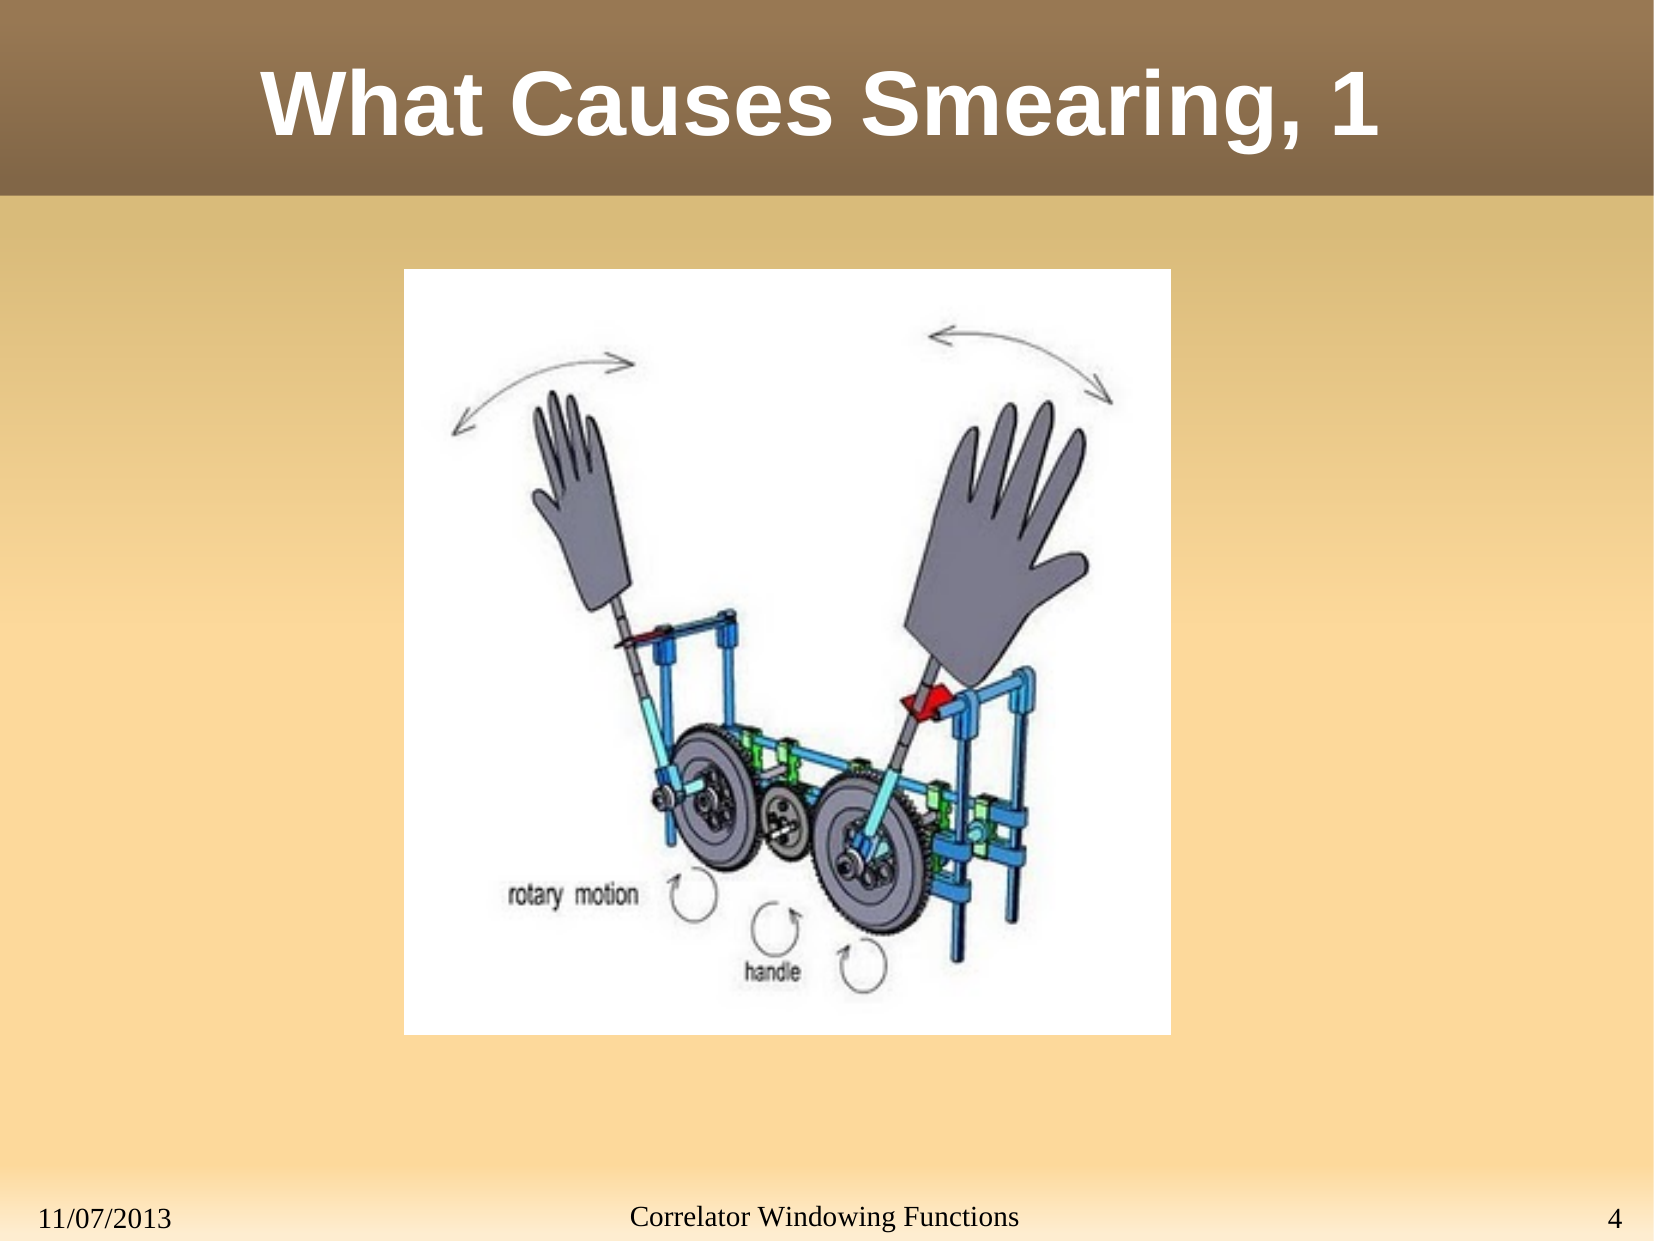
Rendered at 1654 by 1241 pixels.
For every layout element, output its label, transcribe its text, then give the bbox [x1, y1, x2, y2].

picture [0, 0, 1654, 1241]
title What Causes Smearing, 1 [76, 0, 1565, 208]
